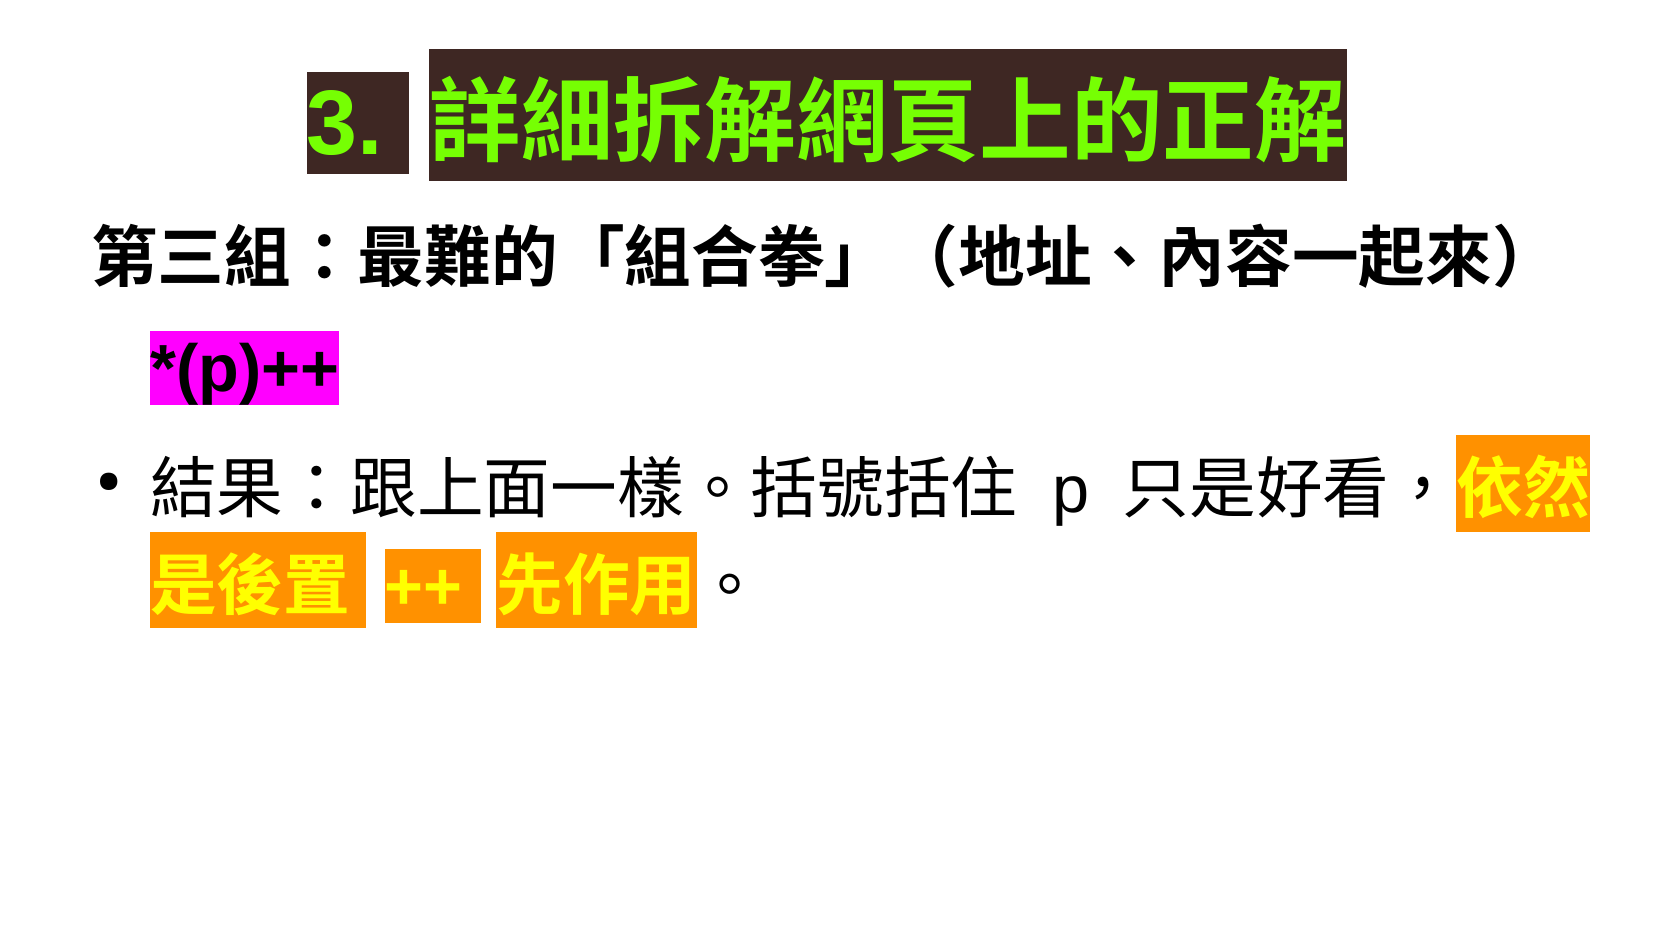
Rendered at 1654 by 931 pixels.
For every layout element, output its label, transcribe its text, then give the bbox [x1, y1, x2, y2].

title 3. 詳細拆解網頁上的正解 [82, 37, 1571, 193]
list 第三組：最難的「組合拳」（地址、內容一起來） *(p)++ 結果：跟上面一樣。括號括住 p 只是好看，依然是後置 ++ 先作用。 [20, 204, 1625, 886]
